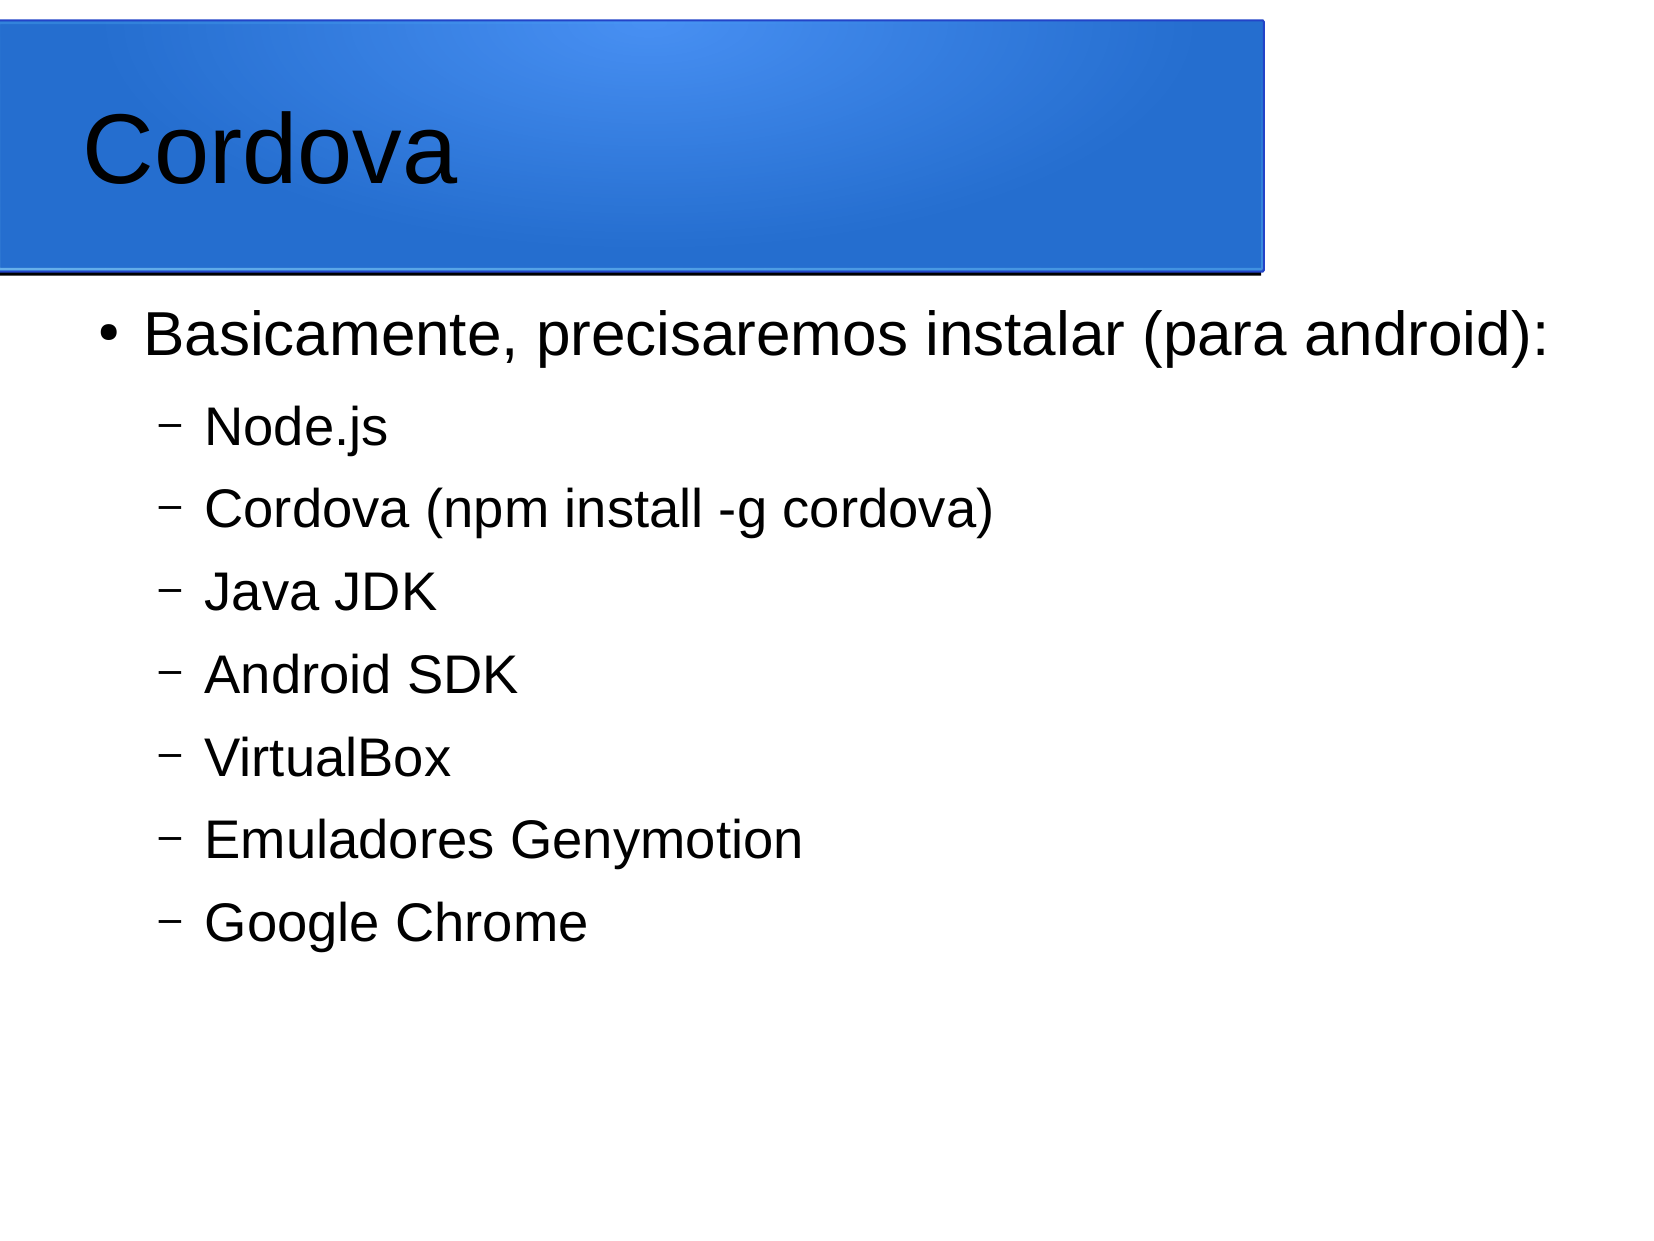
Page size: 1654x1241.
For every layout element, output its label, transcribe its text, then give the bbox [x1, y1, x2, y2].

title Cordova [82, 47, 1235, 252]
list Basicamente, precisaremos instalar (para android): Node.js Cordova (npm install -g cordova) Java JDK Android SDK VirtualBox Emuladores Genymotion Google Chrome [82, 299, 1571, 1019]
